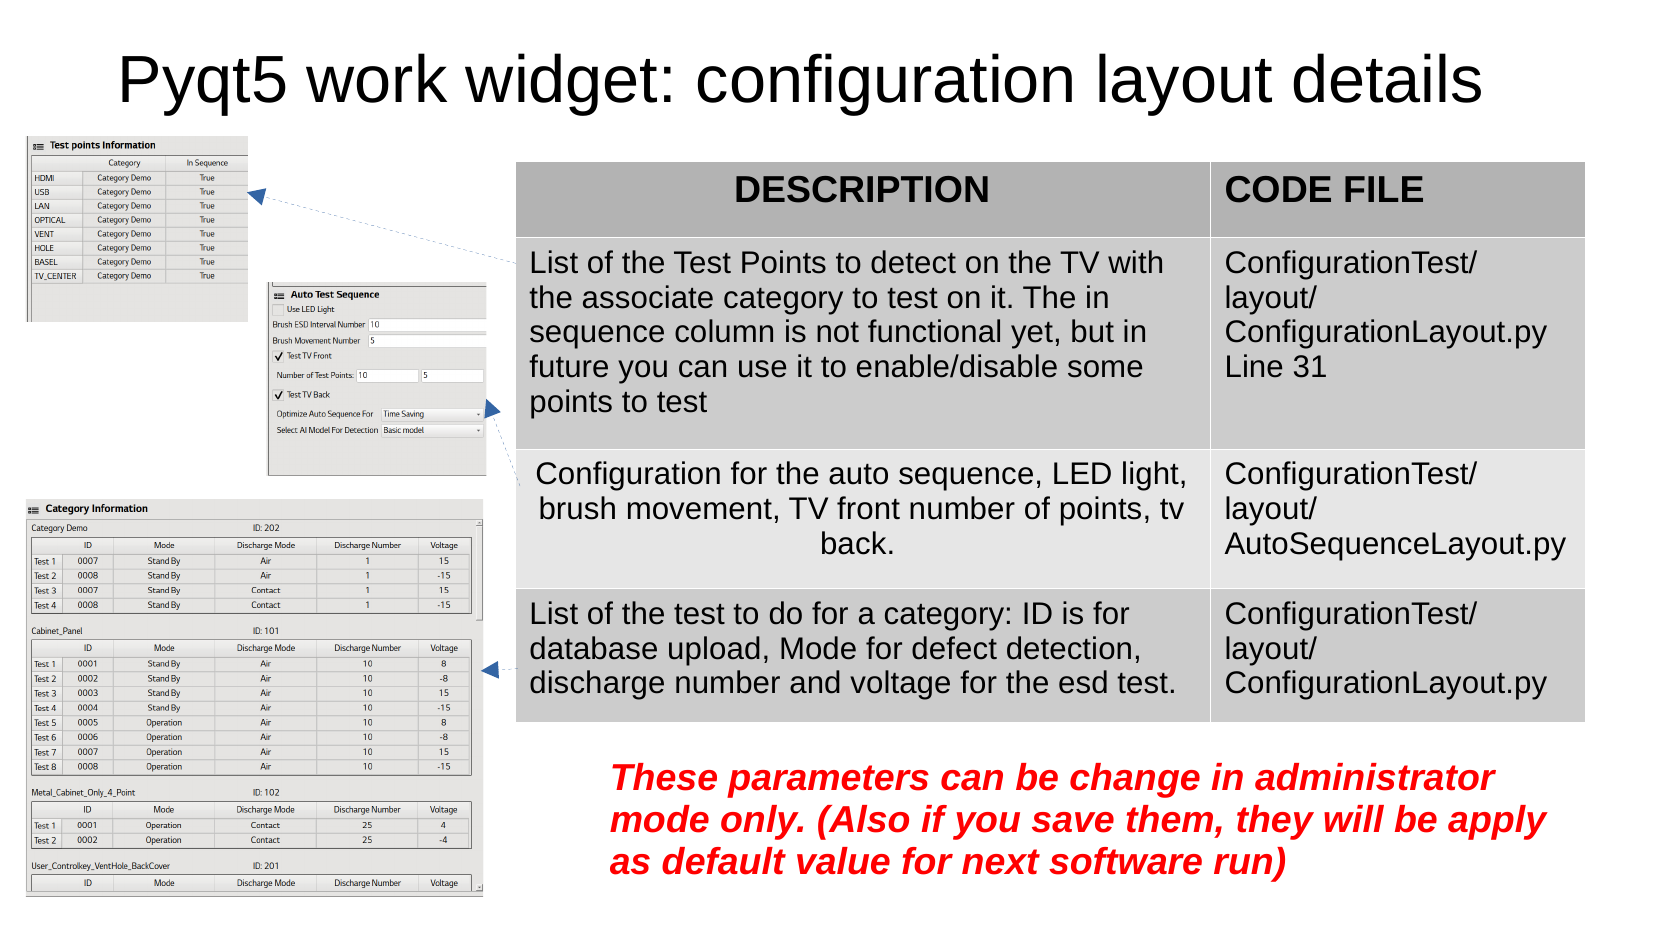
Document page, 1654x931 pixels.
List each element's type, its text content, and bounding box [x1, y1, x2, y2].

table_cell ConfigurationTest/layout/ConfigurationLayout.py Line 31 [1211, 238, 1585, 449]
table_cell List of the Test Points to detect on the TV with the associate category to test on it. The in sequence column is not functional yet, but in future you can use it to enable/disable some points to test [516, 238, 1210, 449]
title Pyqt5 work widget: configuration layout details [53, 1, 1567, 158]
table_header CODE FILE [1211, 162, 1585, 237]
picture [25, 136, 248, 322]
table_cell ConfigurationTest/layout/AutoSequenceLayout.py [1211, 450, 1585, 588]
text_box These parameters can be change in administrator mode only. (Also if you save them, they will be apply as default value for next software run) [594, 744, 1574, 894]
table_cell List of the test to do for a category: ID is for database upload, Mode for defect detection, discharge number and voltage for the esd test. [516, 589, 1210, 722]
table_header DESCRIPTION [516, 162, 1210, 237]
table_cell ConfigurationTest/layout/ConfigurationLayout.py [1211, 589, 1585, 722]
table_cell Configuration for the auto sequence, LED light, brush movement, TV front number of points, tv back. [516, 450, 1210, 588]
picture [25, 499, 484, 897]
picture [266, 282, 487, 476]
